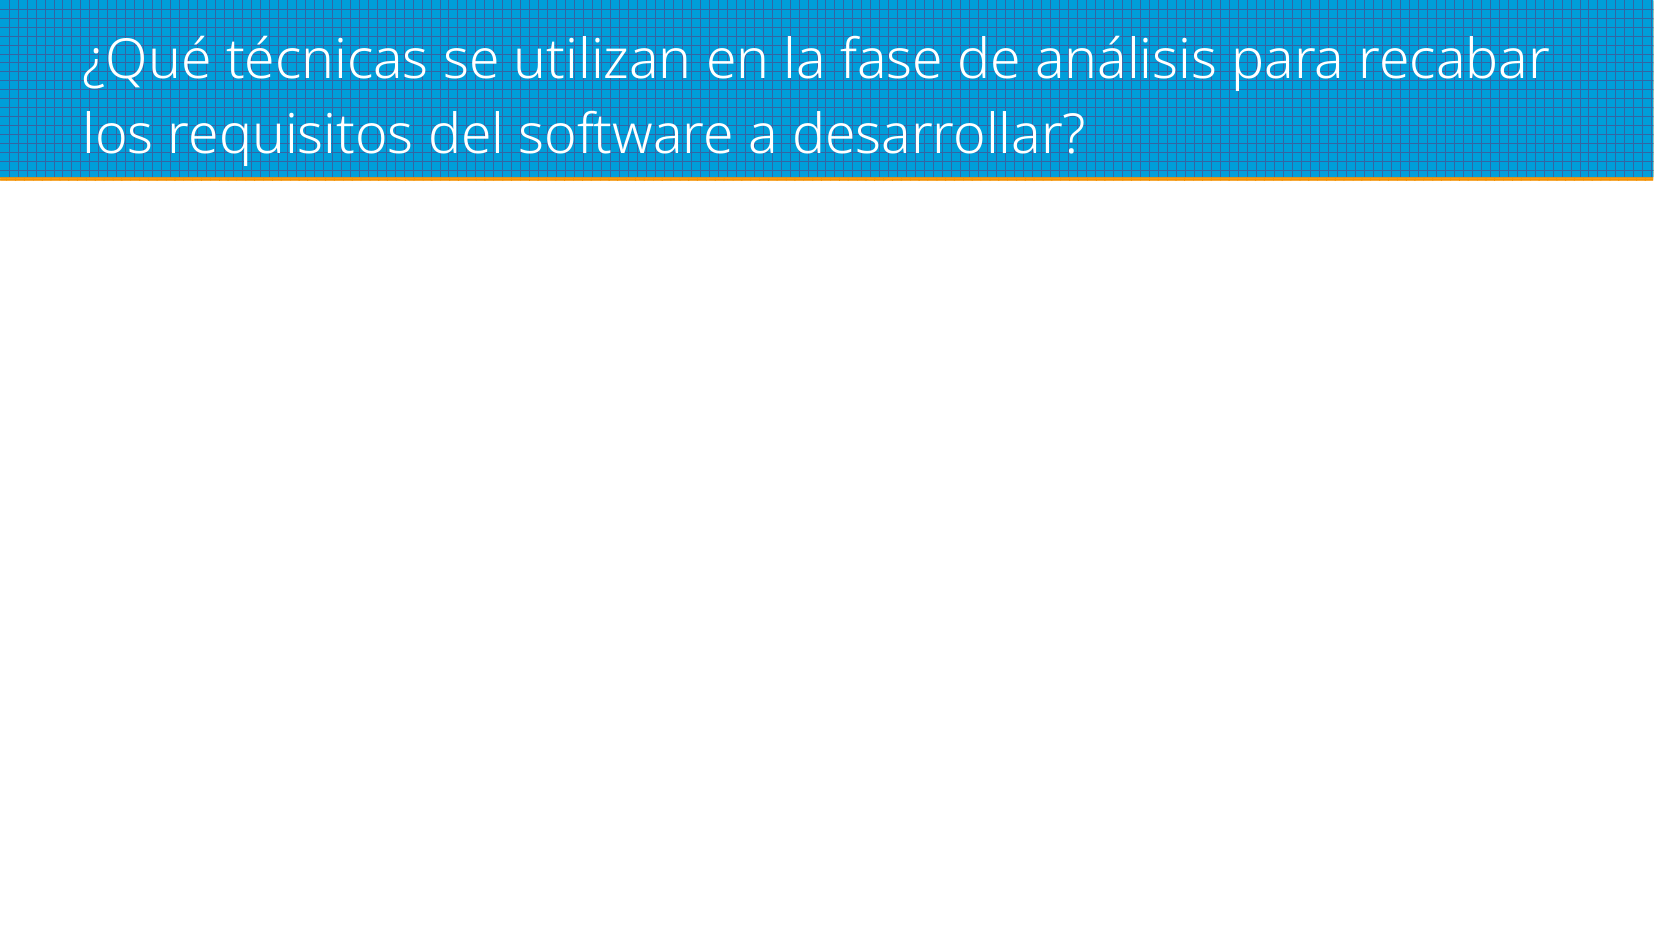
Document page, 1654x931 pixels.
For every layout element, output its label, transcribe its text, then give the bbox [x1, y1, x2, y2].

title ¿Qué técnicas se utilizan en la fase de análisis para recabar los requisitos del software a desarrollar? [82, 14, 1571, 171]
